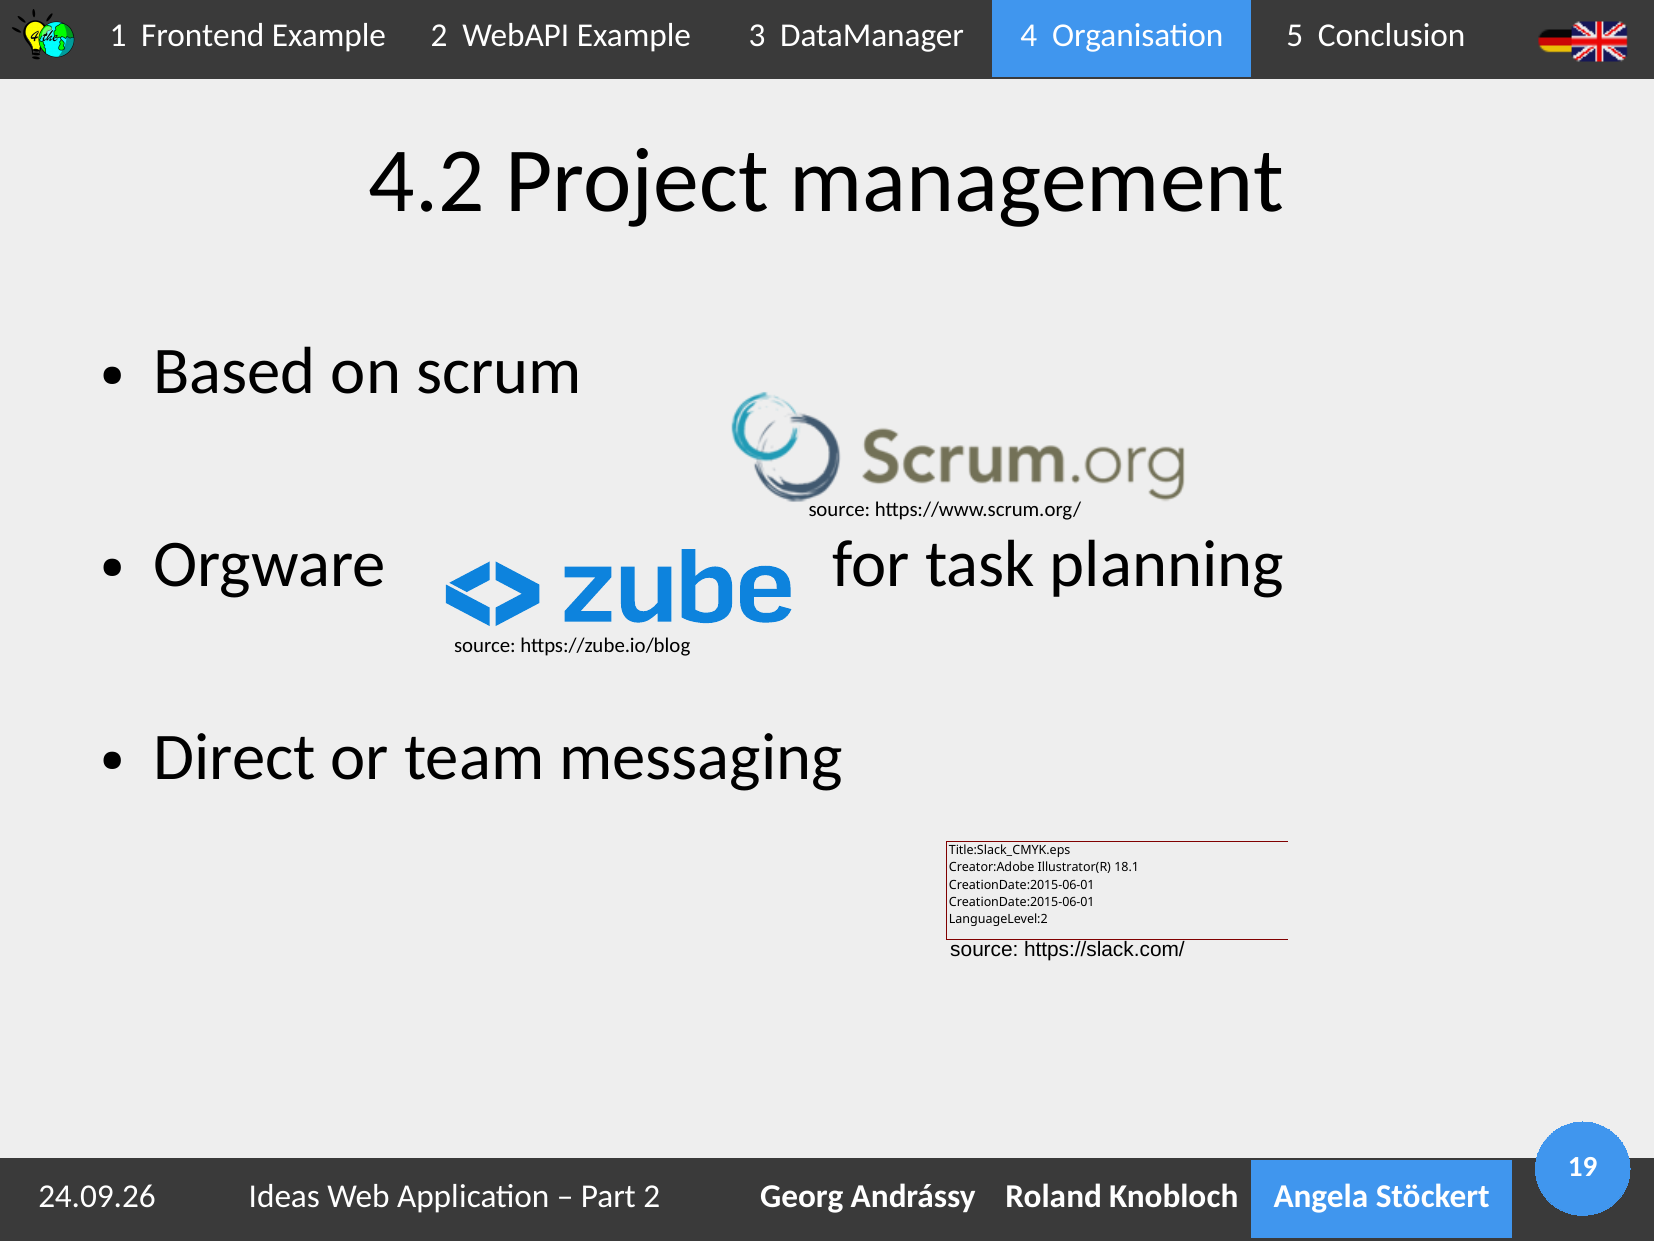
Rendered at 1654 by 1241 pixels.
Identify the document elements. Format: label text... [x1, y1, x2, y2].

picture [1536, 18, 1629, 64]
text_box 2 WebAPI Example [401, 0, 720, 77]
text_box Angela Stöckert [1251, 1160, 1512, 1238]
text_box 5 Conclusion [1251, 0, 1501, 77]
picture [2, 0, 83, 79]
text_box 3 DataManager [720, 0, 992, 77]
text_box Ideas Web Application – Part 2 [242, 1160, 668, 1238]
text_box 4 Organisation [992, 0, 1251, 77]
text_box 1 Frontend Example [94, 0, 401, 77]
list Based on scrum Orgware for task planning Direct or team messaging [82, 343, 1571, 1099]
title 4.2 Project management [82, 106, 1571, 272]
text_box Georg Andrássy [744, 1160, 992, 1238]
text_box Roland Knobloch [992, 1160, 1251, 1238]
